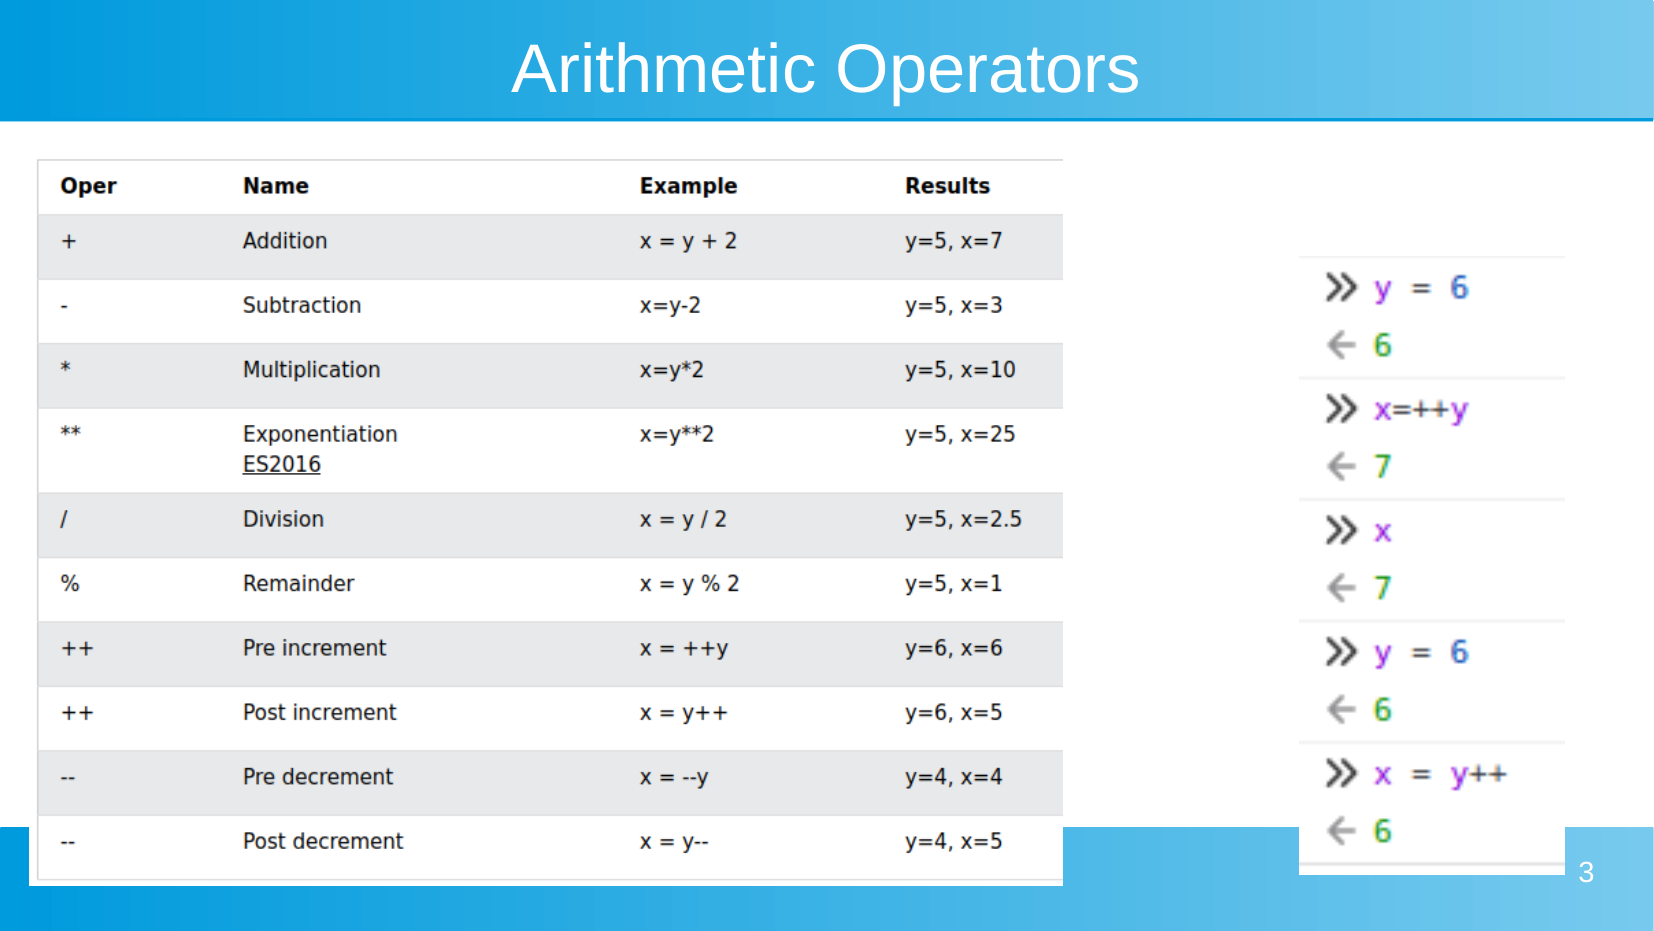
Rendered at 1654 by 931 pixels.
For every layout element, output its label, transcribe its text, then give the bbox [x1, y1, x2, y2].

picture [1299, 256, 1565, 875]
title Arithmetic Operators [59, 29, 1595, 108]
picture [29, 143, 1063, 886]
